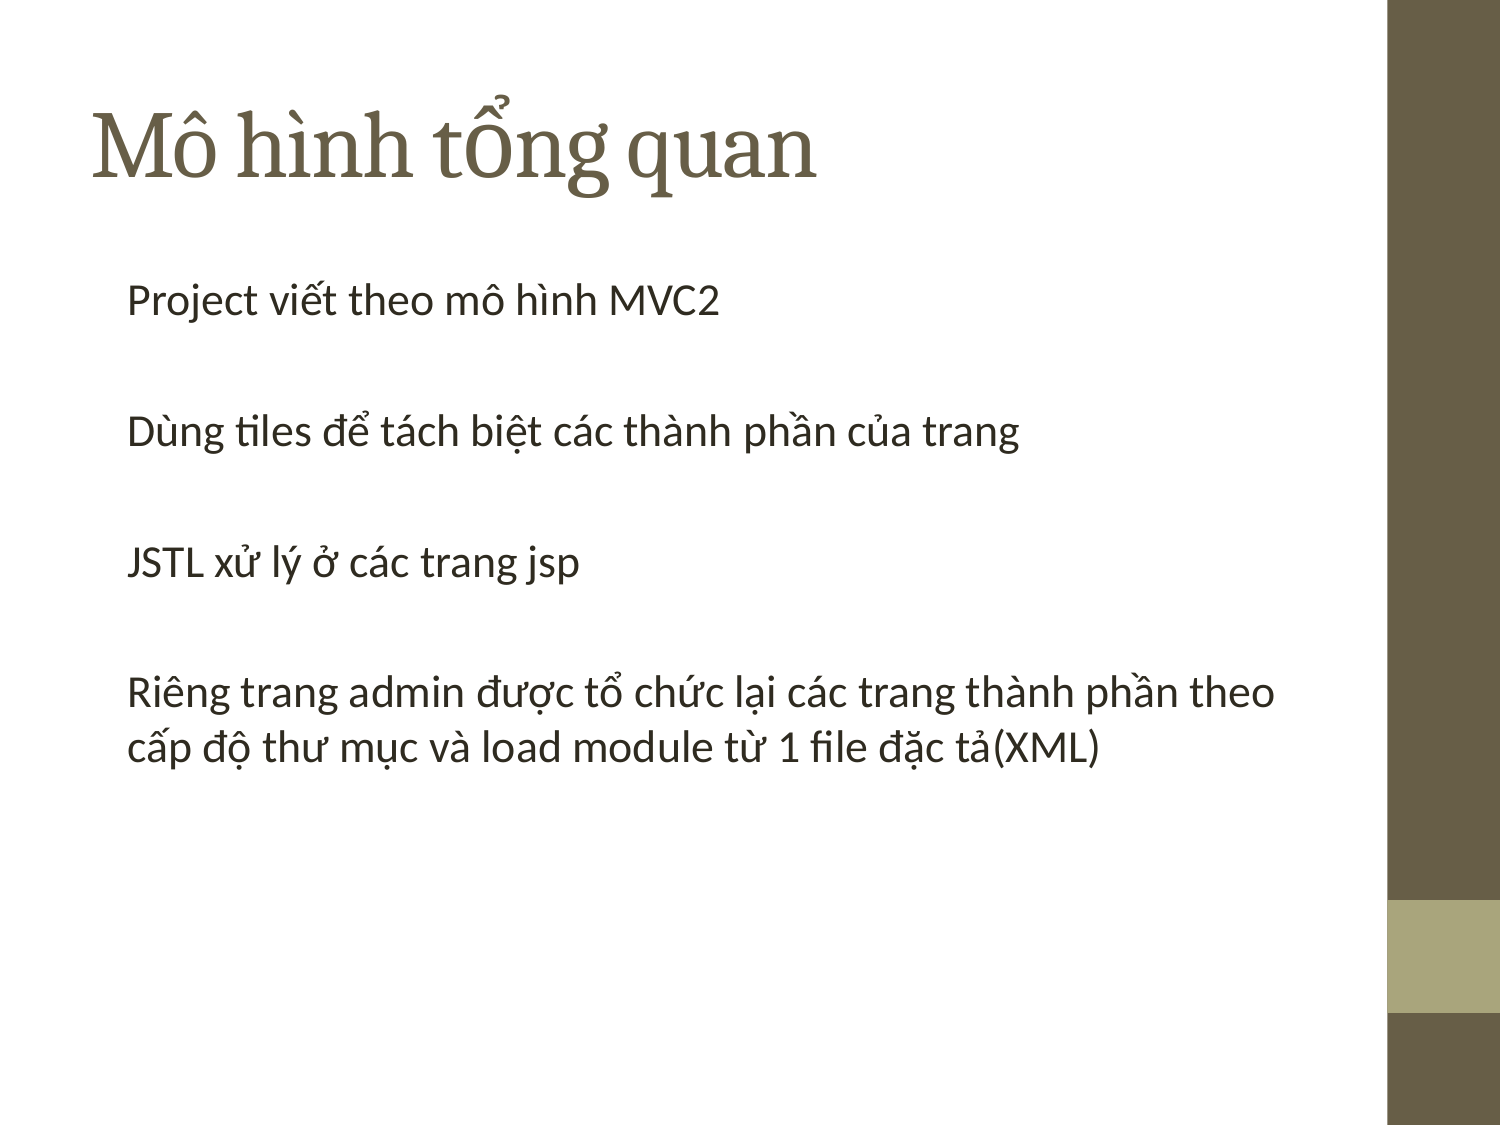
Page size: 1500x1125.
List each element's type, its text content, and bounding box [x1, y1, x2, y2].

list Project viết theo mô hình MVC2 Dùng tiles để tách biệt các thành phần của trang JSTL xử lý ở các trang jsp Riêng trang admin được tổ chức lại các trang thành phần theo cấp độ thư mục và load module từ 1 file đặc tả(XML) [75, 262, 1326, 1051]
title Mô hình tổng quan [75, 45, 1326, 233]
